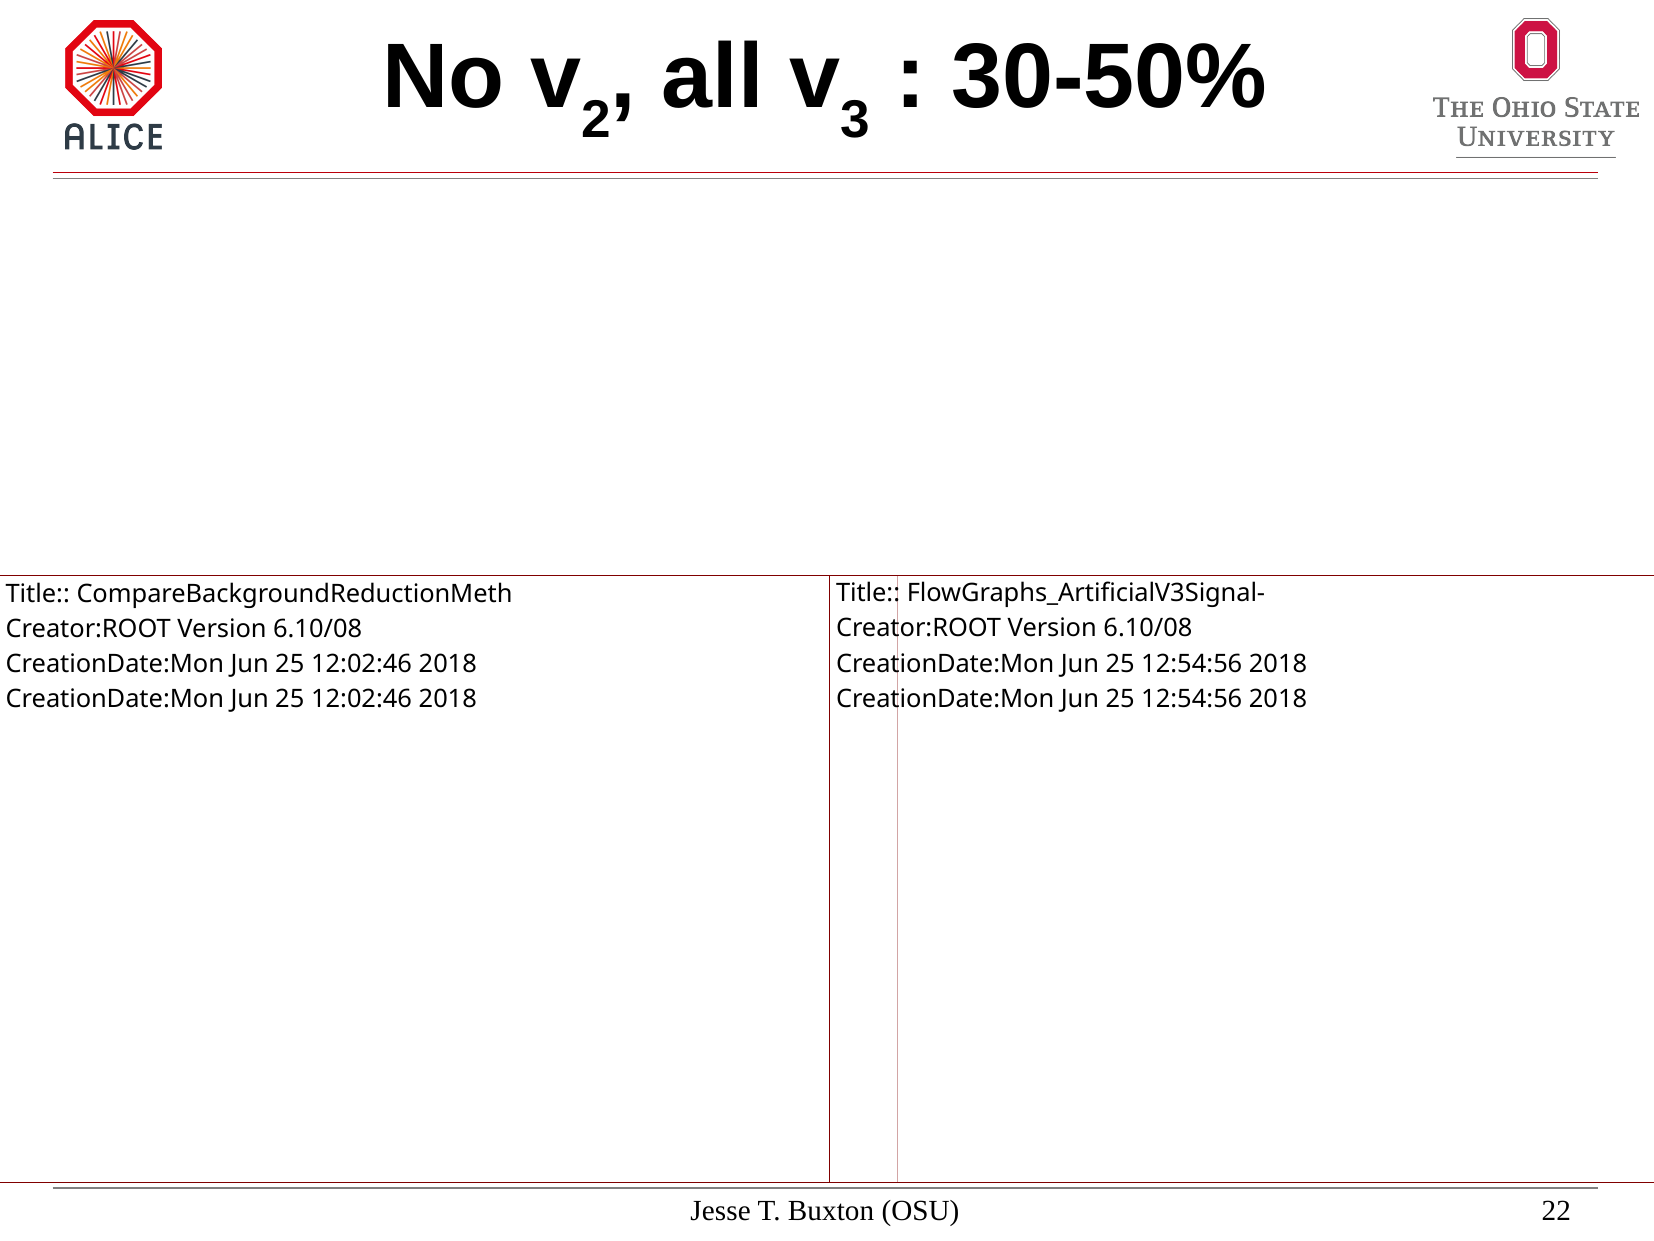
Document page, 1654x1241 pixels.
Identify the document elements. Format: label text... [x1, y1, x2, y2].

picture [1513, 5, 1642, 171]
picture [65, 20, 137, 150]
picture [0, 573, 1654, 1183]
title No v2, all v3 : 30-50% [137, 1, 1513, 172]
